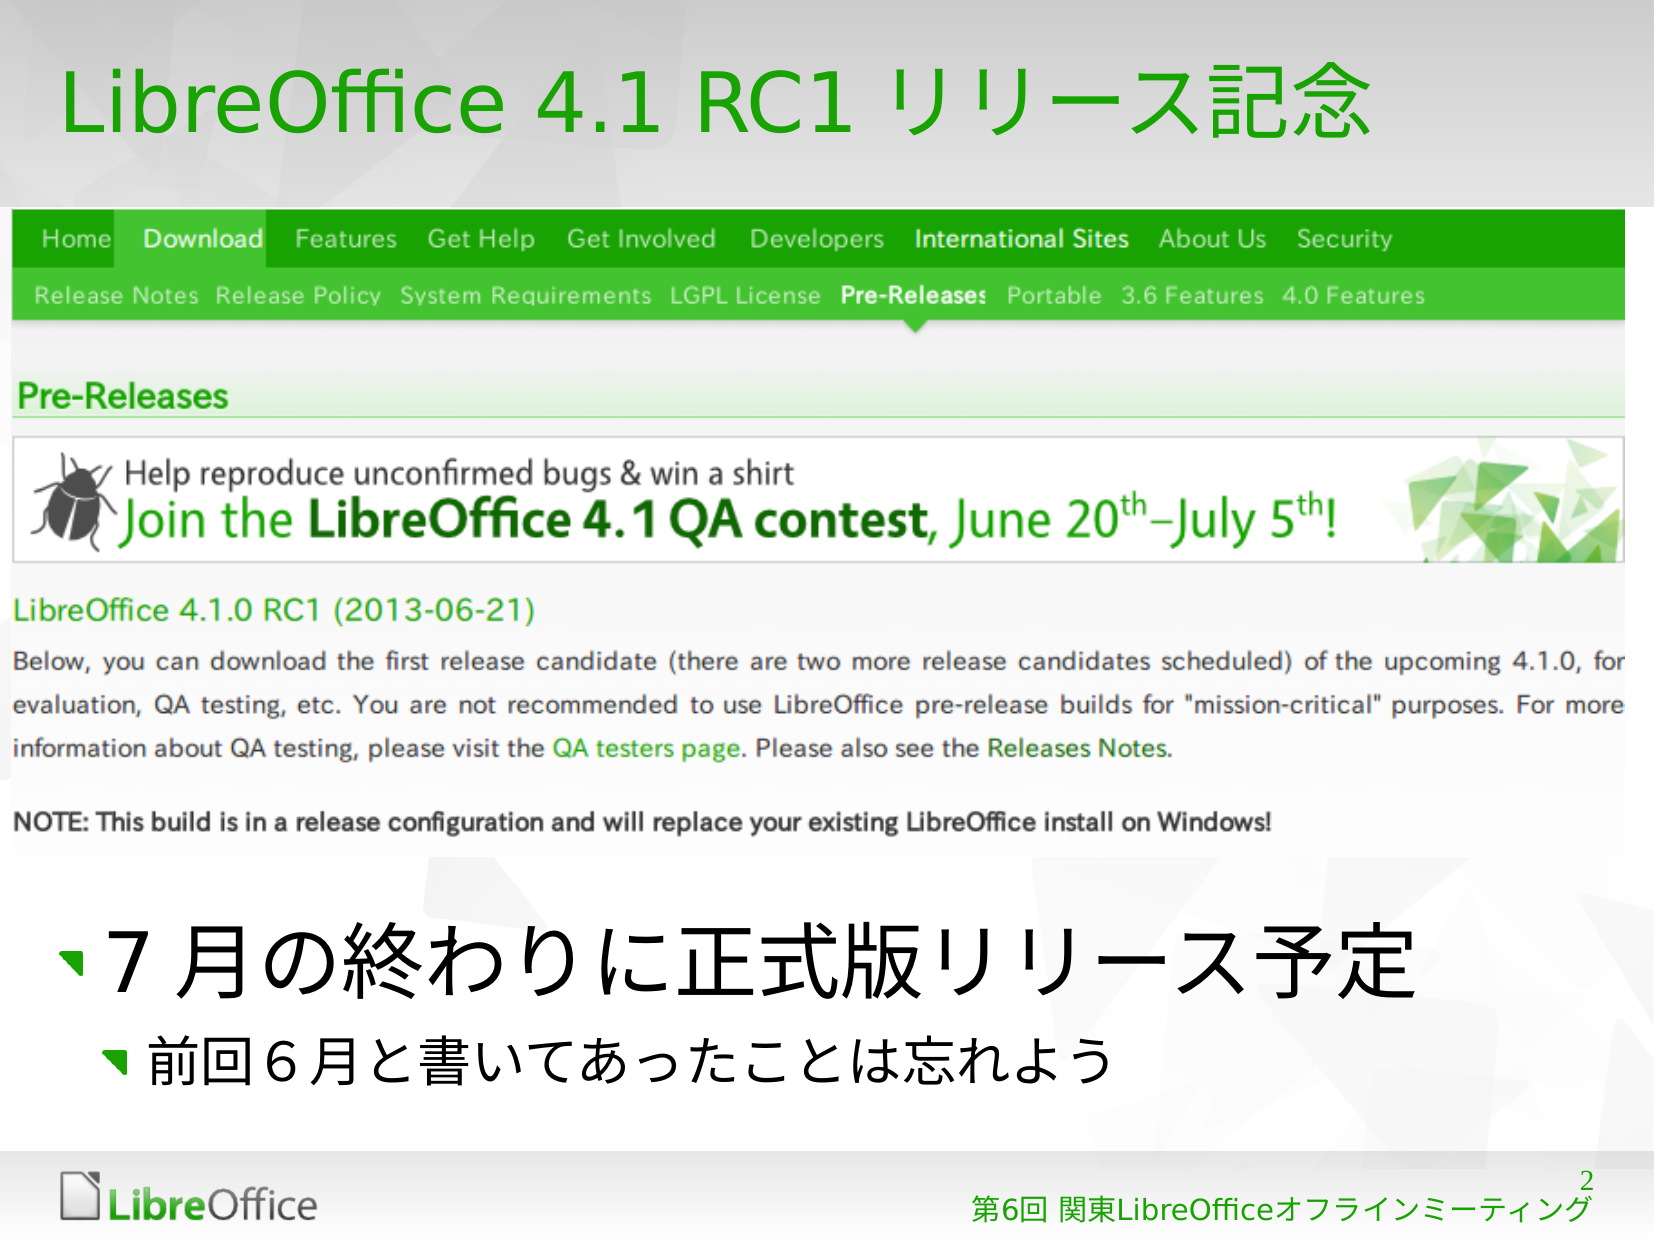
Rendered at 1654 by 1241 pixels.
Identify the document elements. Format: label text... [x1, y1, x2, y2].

list 7月の終わりに正式版リリース予定 前回６月と書いてあったことは忘れよう [59, 915, 1595, 1123]
picture [0, 0, 1654, 1169]
picture [41, 1152, 337, 1240]
title LibreOffice 4.1 RC1リリース記念 [59, 29, 1595, 178]
